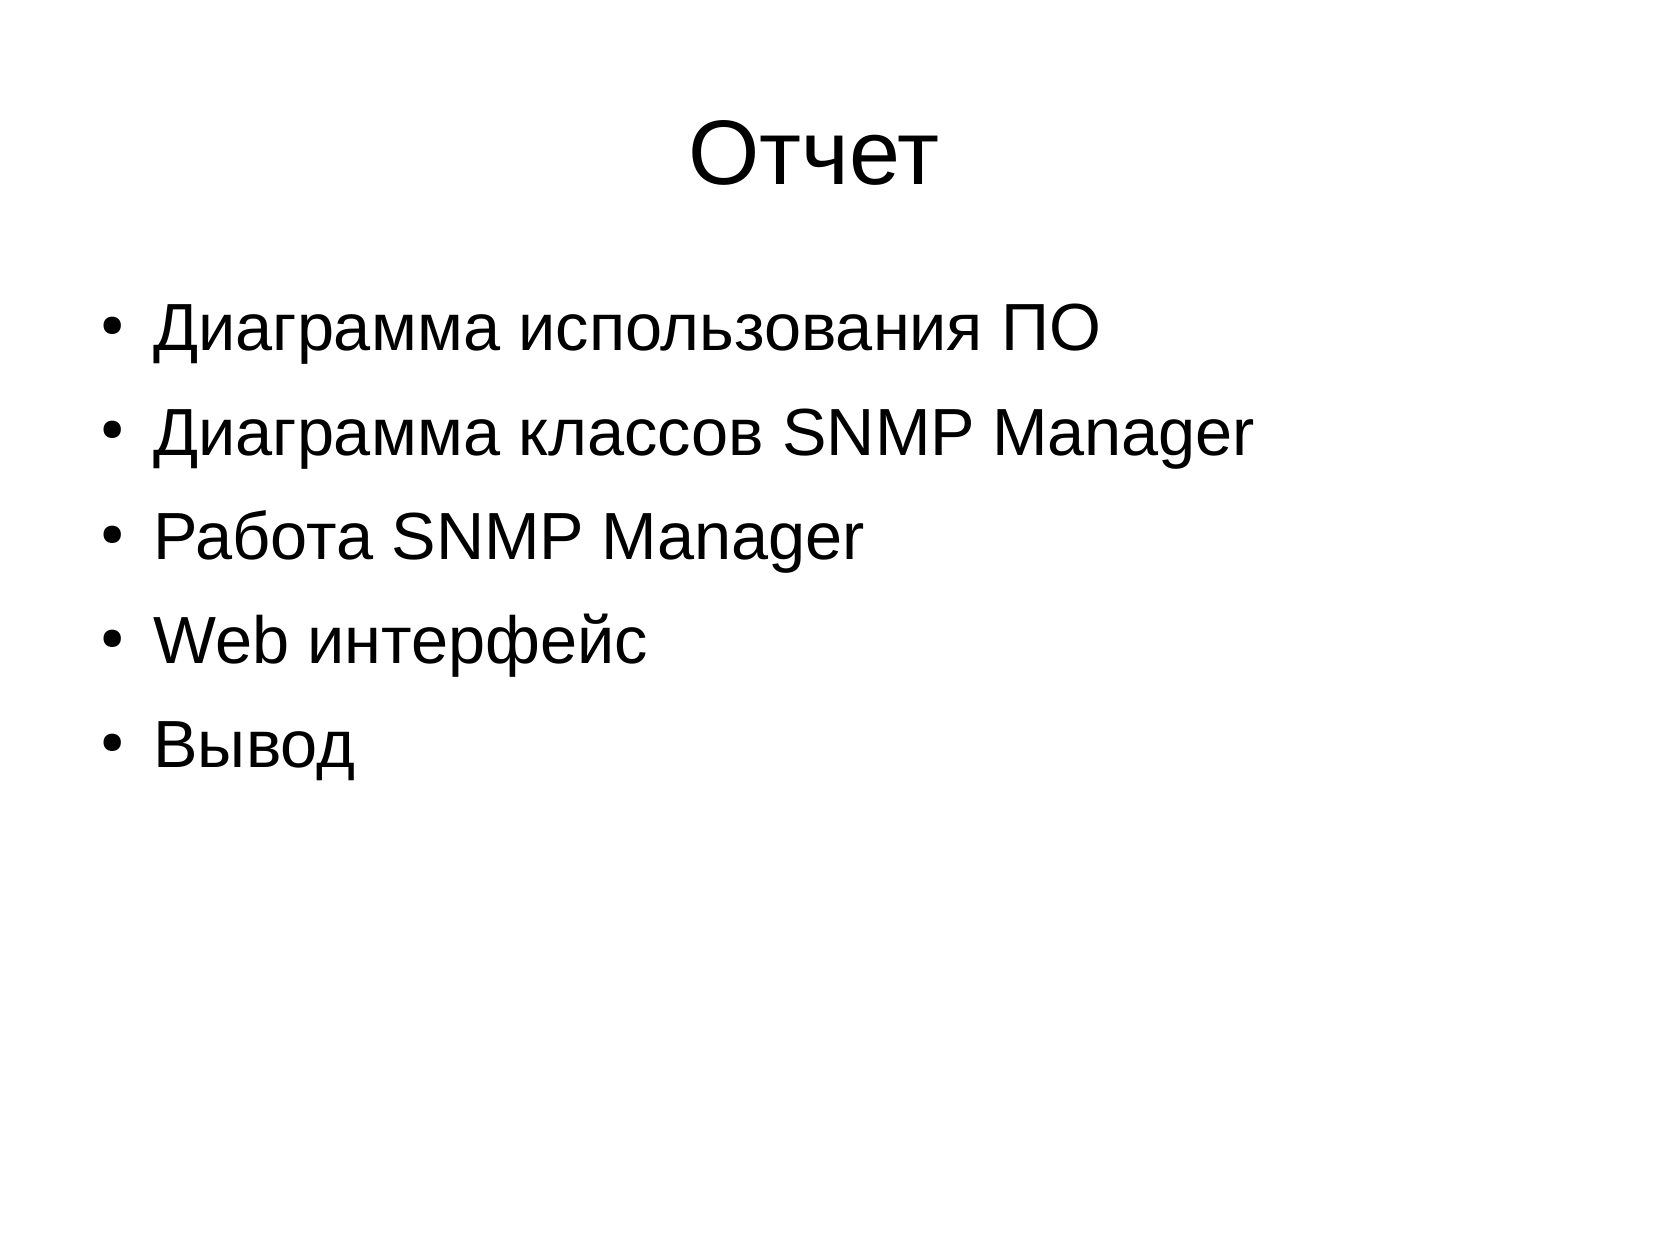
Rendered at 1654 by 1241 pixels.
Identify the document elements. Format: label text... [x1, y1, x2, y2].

list Диаграмма использования ПО Диаграмма классов SNMP Manager Работа SNMP Manager Web интерфейс Вывод [82, 290, 1571, 1109]
title Отчет [82, 49, 1571, 257]
